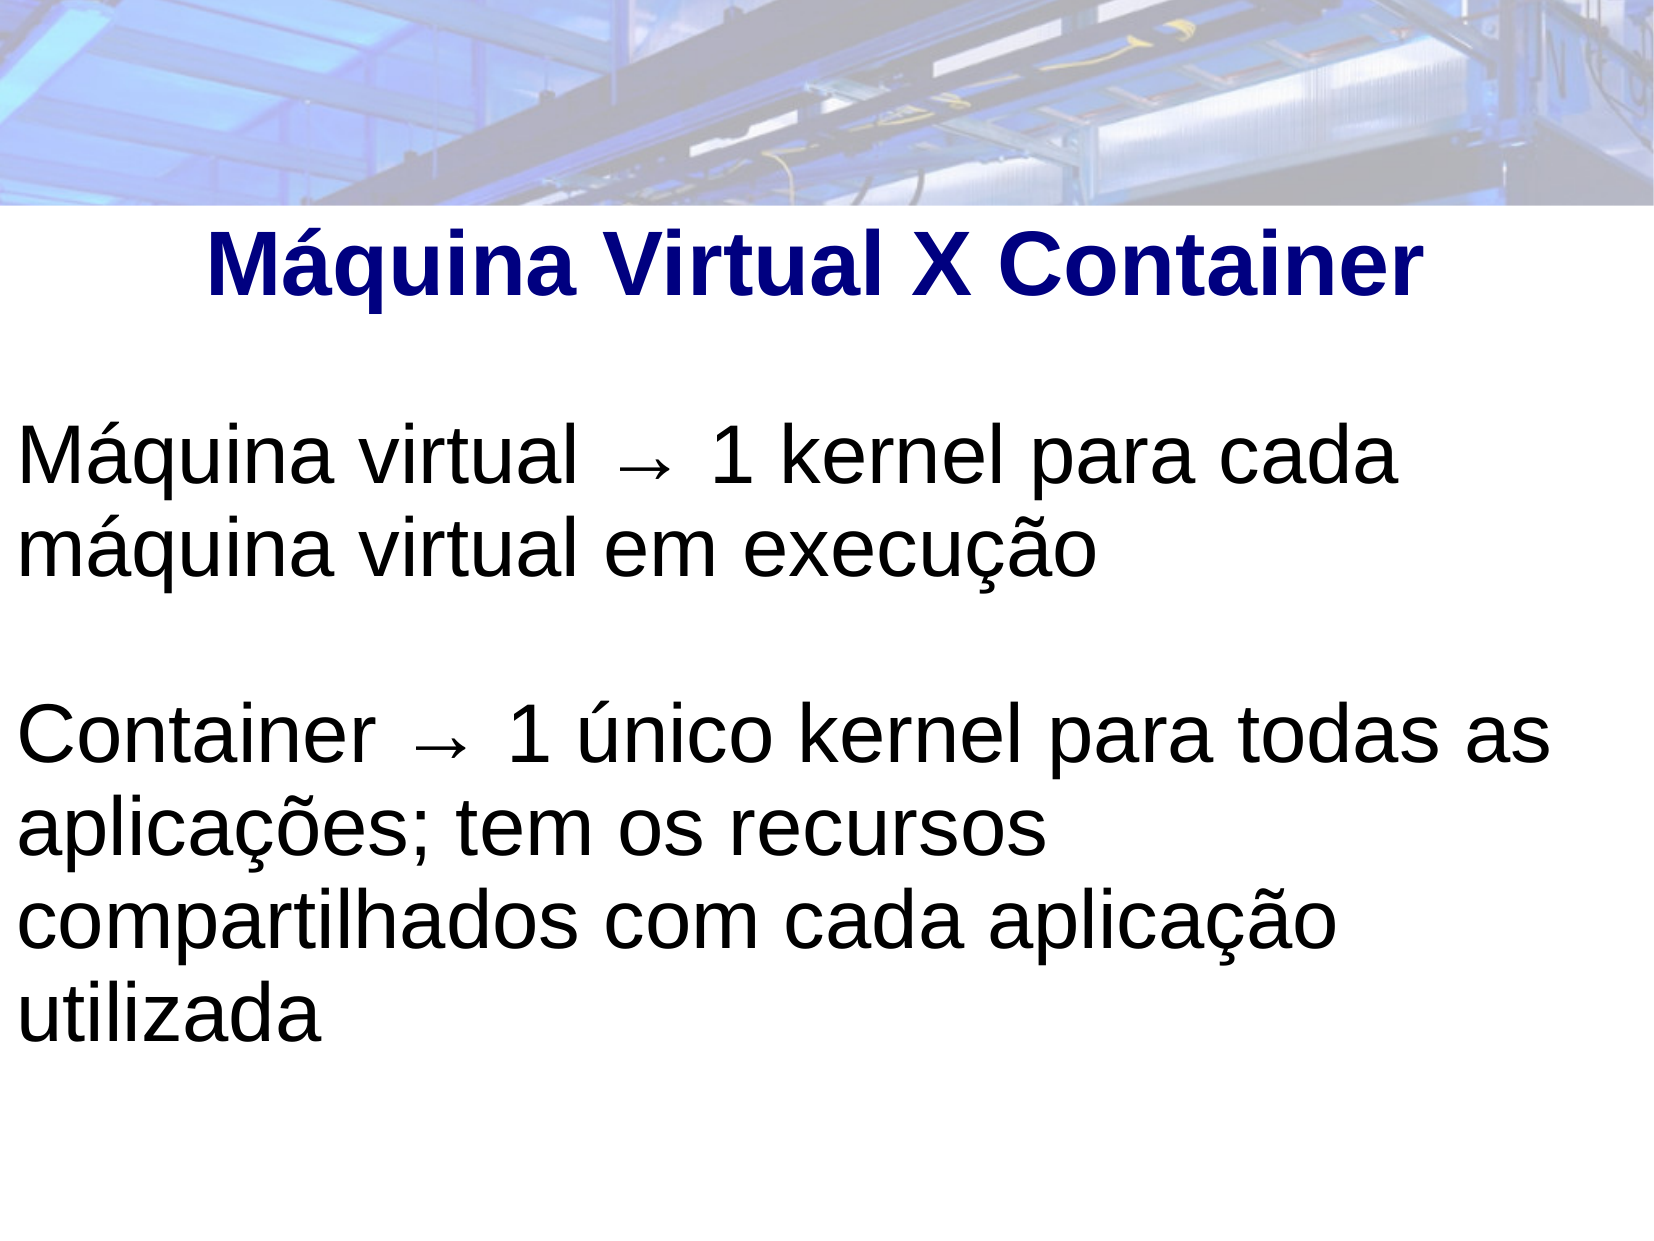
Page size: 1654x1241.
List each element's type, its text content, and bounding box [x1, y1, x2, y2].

text_box Máquina Virtual X Container Máquina virtual → 1 kernel para cada máquina virtual em execução Container → 1 único kernel para todas as aplicações; tem os recursos compartilhados com cada aplicação utilizada [1, 205, 1632, 1241]
picture [0, 0, 1654, 1241]
